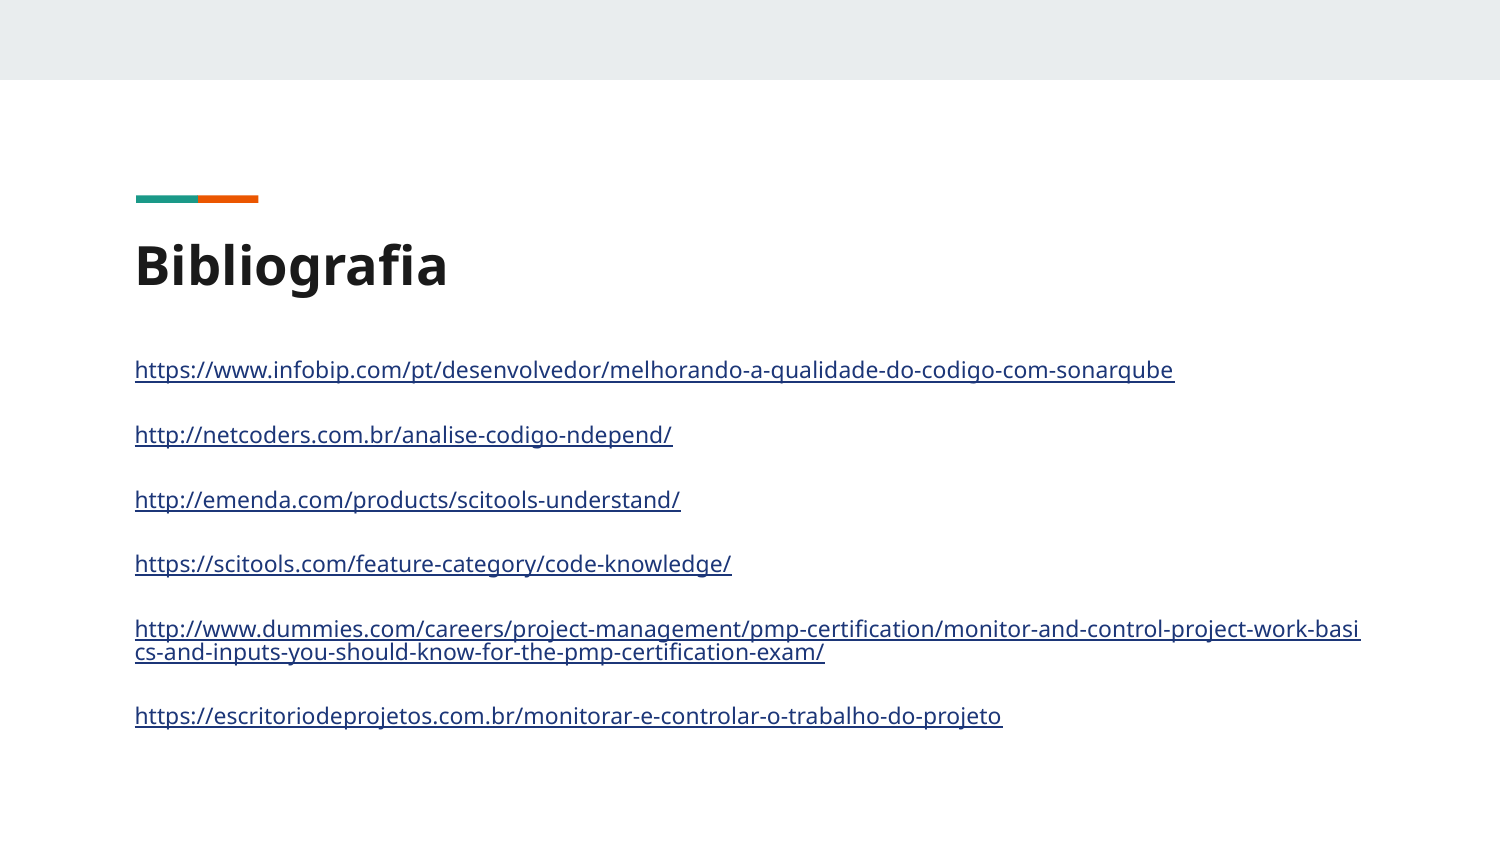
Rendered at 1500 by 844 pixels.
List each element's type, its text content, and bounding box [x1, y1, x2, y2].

title Bibliografia [119, 216, 1381, 305]
list https://www.infobip.com/pt/desenvolvedor/melhorando-a-qualidade-do-codigo-com-sonarqube http://netcoders.com.br/analise-codigo-ndepend/ http://emenda.com/products/scitools-understand/ https://scitools.com/feature-category/code-knowledge/ http://www.dummies.com/careers/project-management/pmp-certification/monitor-and-control-project-work-basics-and-inputs-you-should-know-for-the-pmp-certification-exam/ https://escritoriodeprojetos.com.br/monitorar-e-controlar-o-trabalho-do-projeto [119, 341, 1381, 712]
